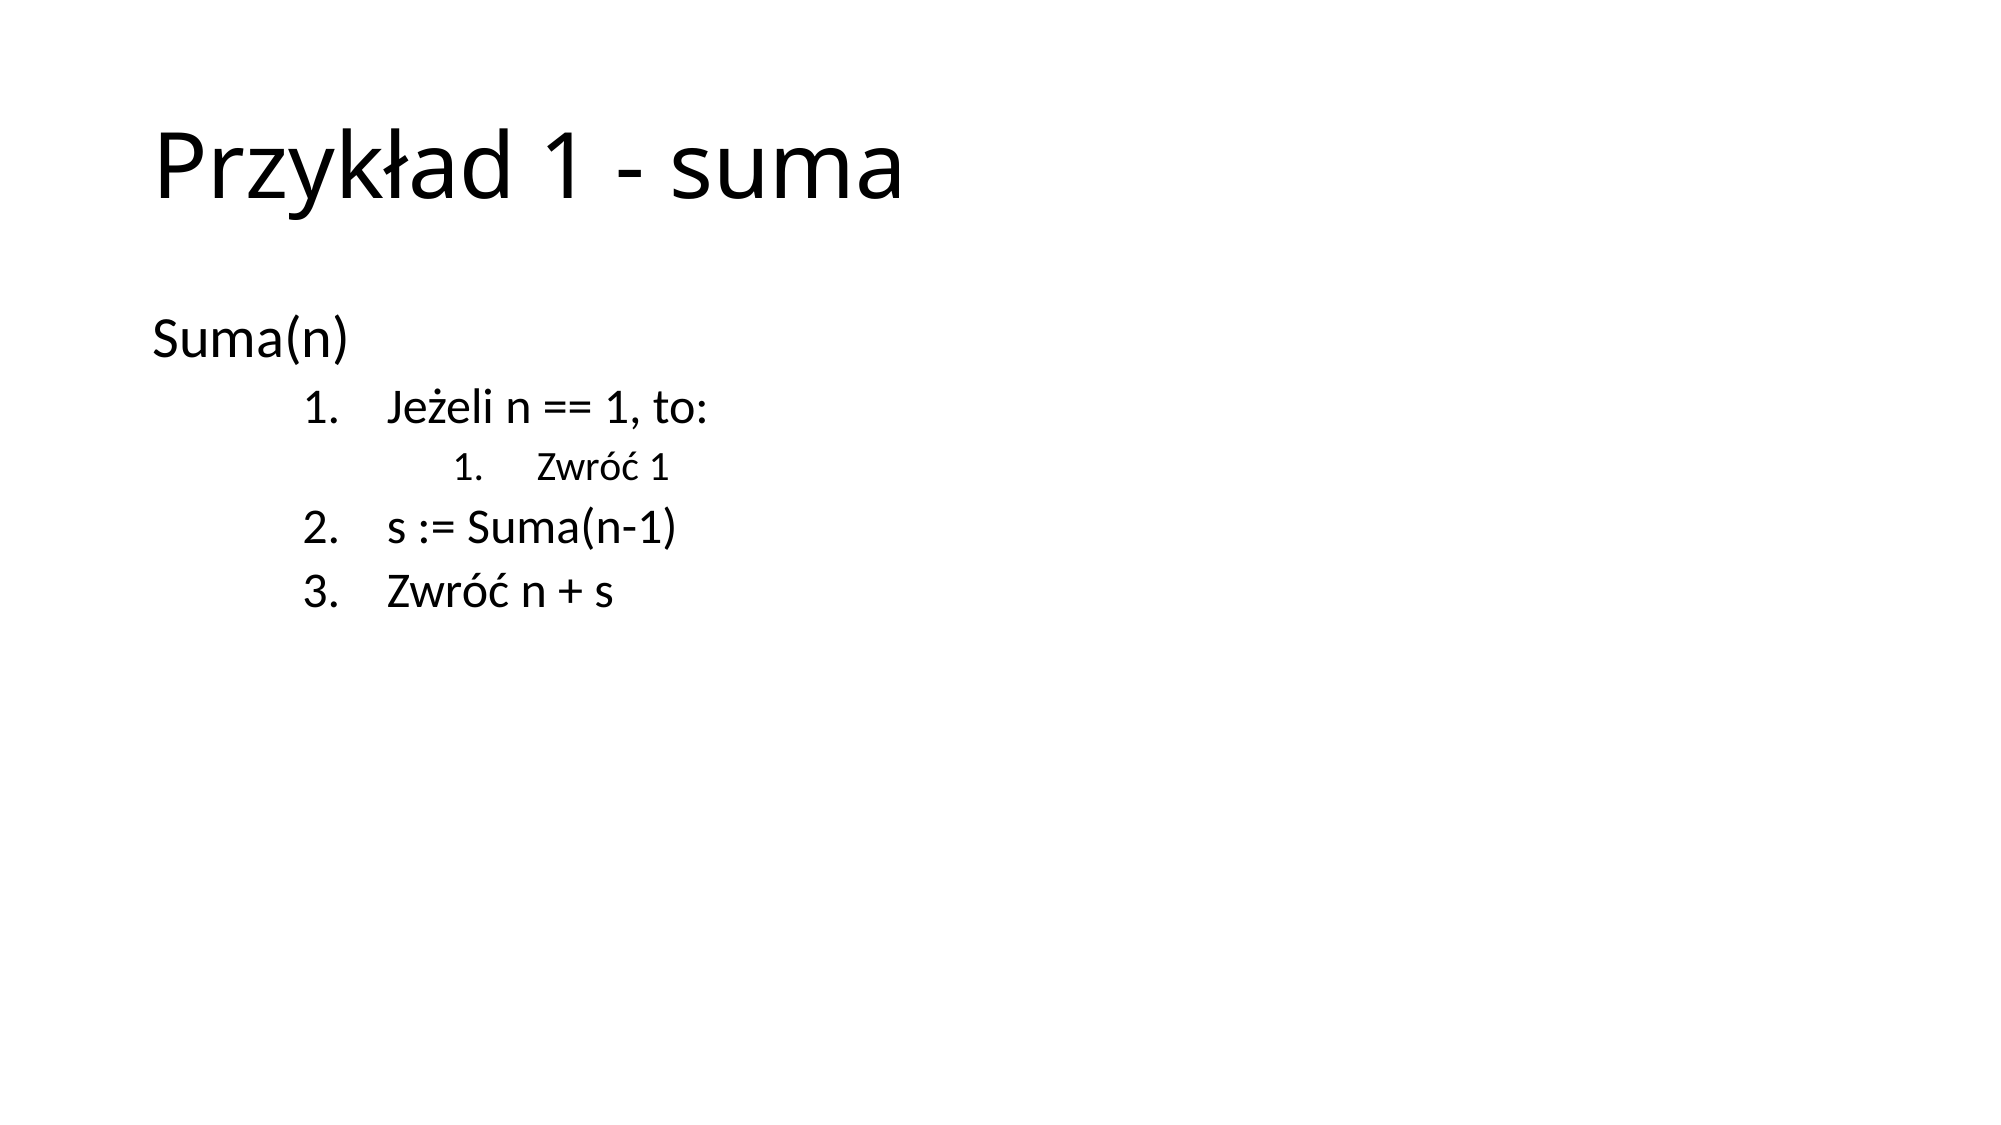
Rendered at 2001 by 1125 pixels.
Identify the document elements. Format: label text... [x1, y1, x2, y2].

list Suma(n) Jeżeli n == 1, to: Zwróć 1 s := Suma(n-1) Zwróć n + s [137, 299, 1863, 1014]
title Przykład 1 - suma [137, 59, 1863, 278]
